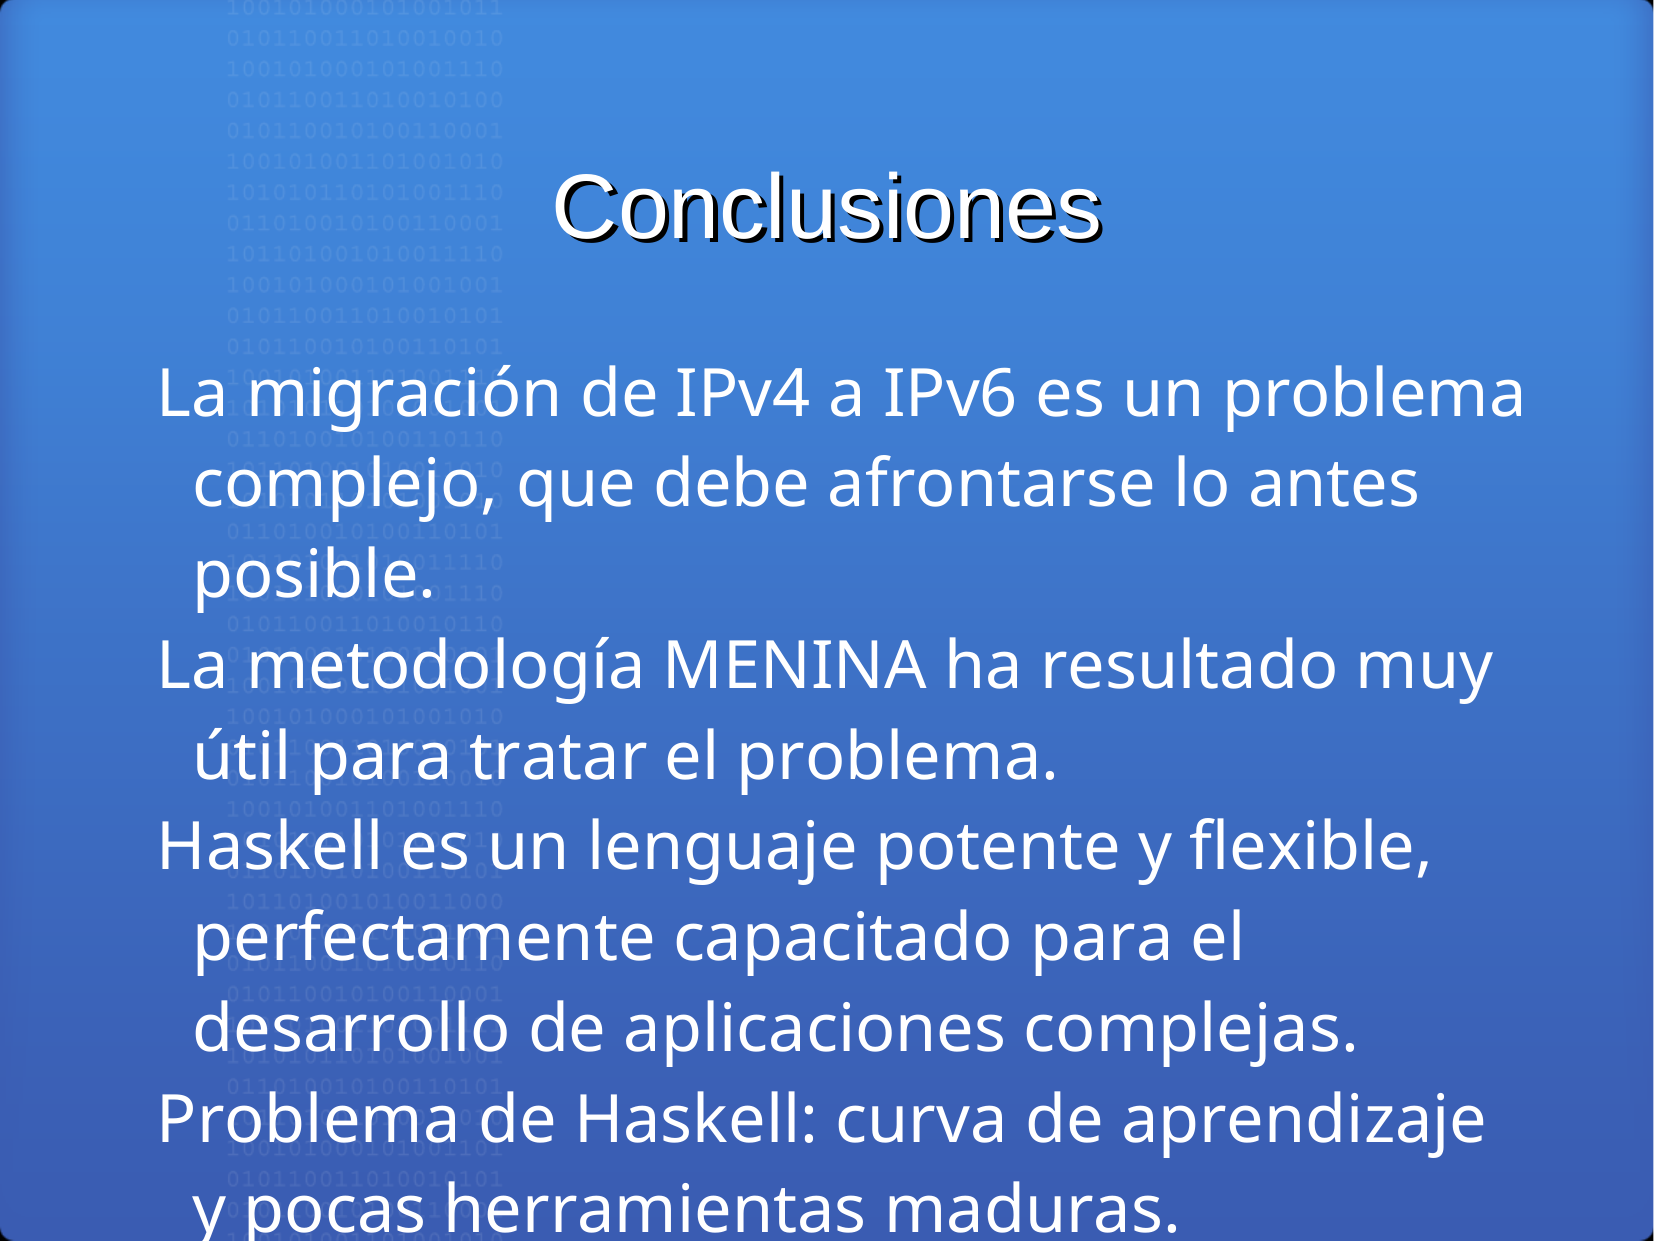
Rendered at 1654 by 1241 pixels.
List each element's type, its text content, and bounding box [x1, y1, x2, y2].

subtitle La migración de IPv4 a IPv6 es un problema complejo, que debe afrontarse lo antes posible. La metodología MENINA ha resultado muy útil para tratar el problema. Haskell es un lenguaje potente y flexible, perfectamente capacitado para el desarrollo de aplicaciones complejas. Problema de Haskell: curva de aprendizaje y pocas herramientas maduras. [121, 352, 1534, 1119]
picture [0, 0, 1654, 1241]
picture [255, 1201, 274, 1228]
title Conclusiones [121, 110, 1534, 303]
